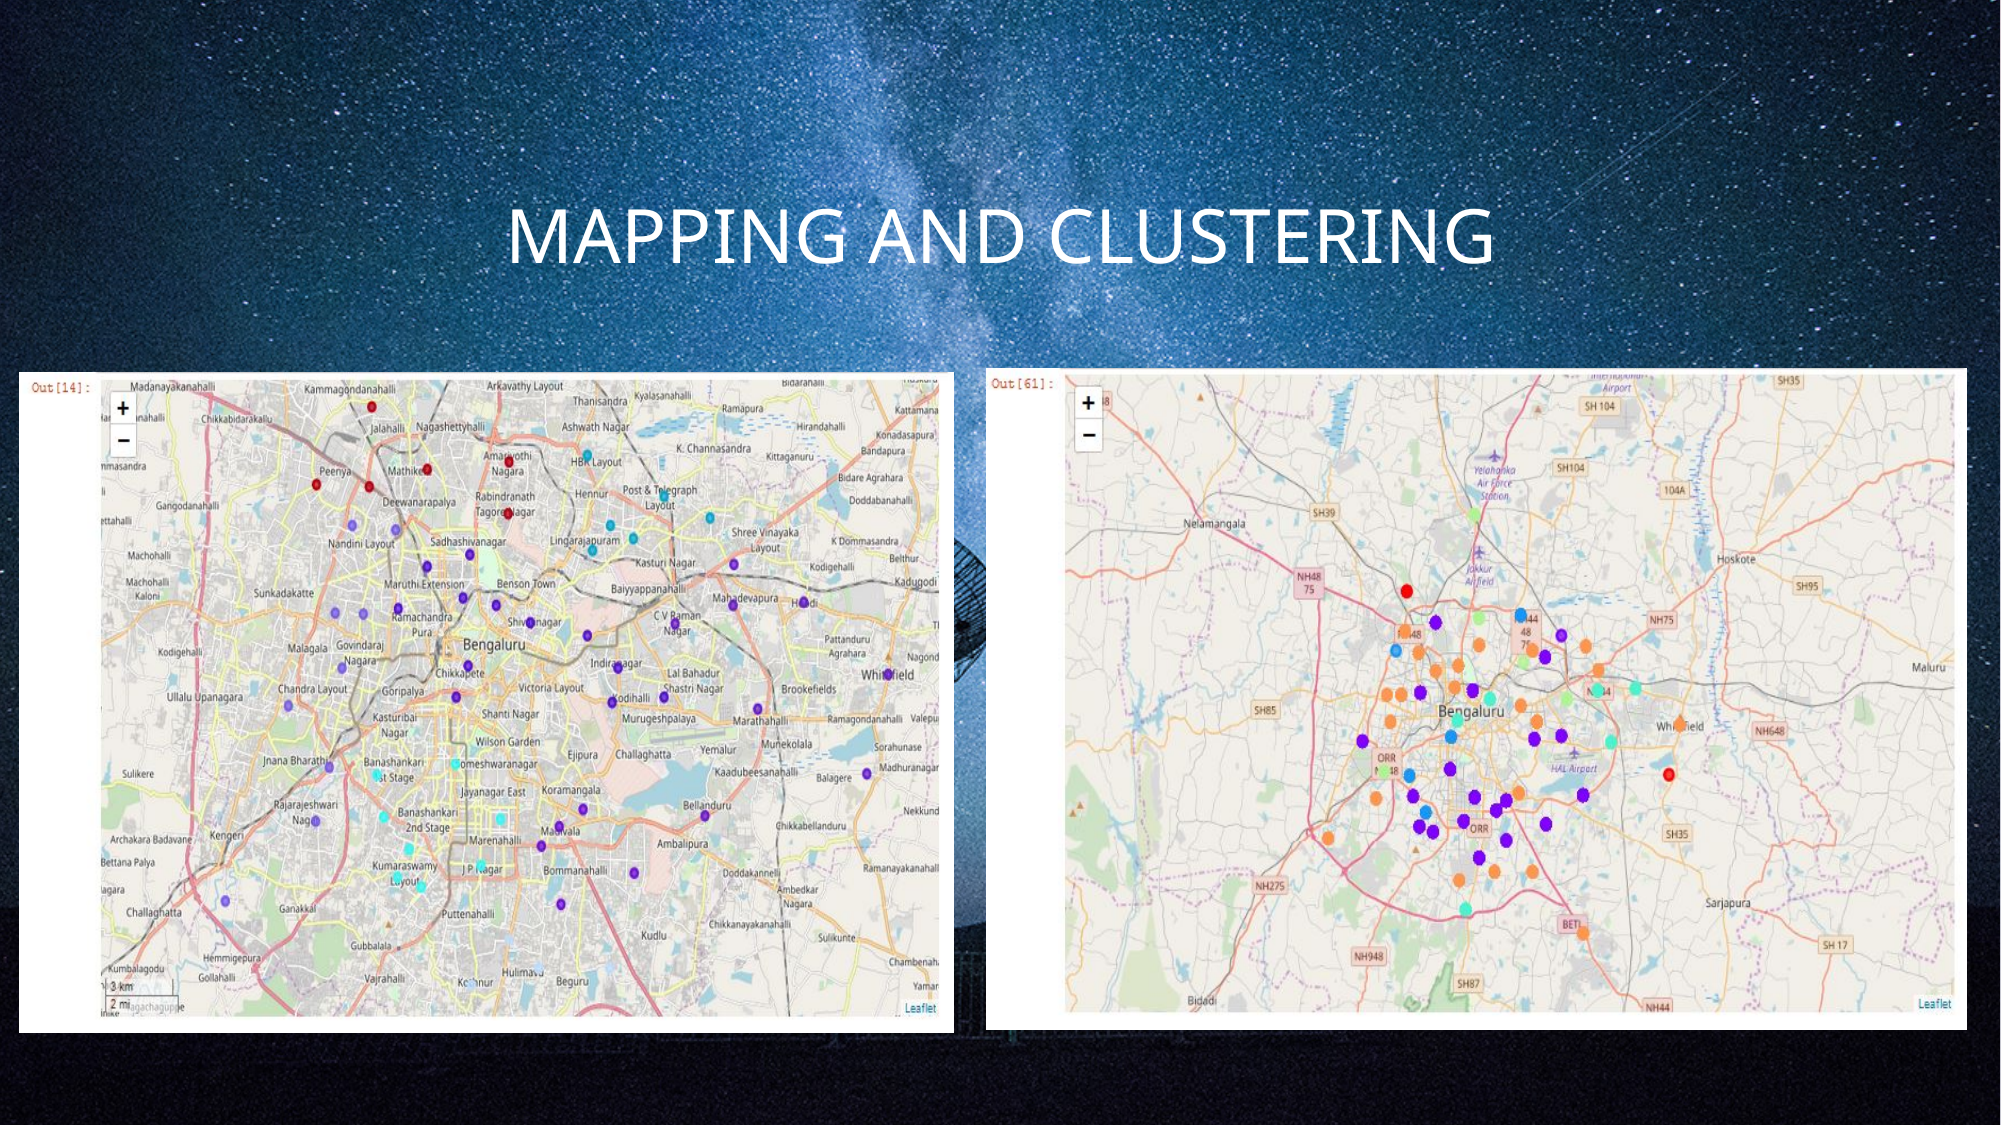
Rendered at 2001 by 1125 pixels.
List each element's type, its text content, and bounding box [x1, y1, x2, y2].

title Mapping and clustering [395, 129, 1608, 339]
picture [0, 0, 2001, 1125]
